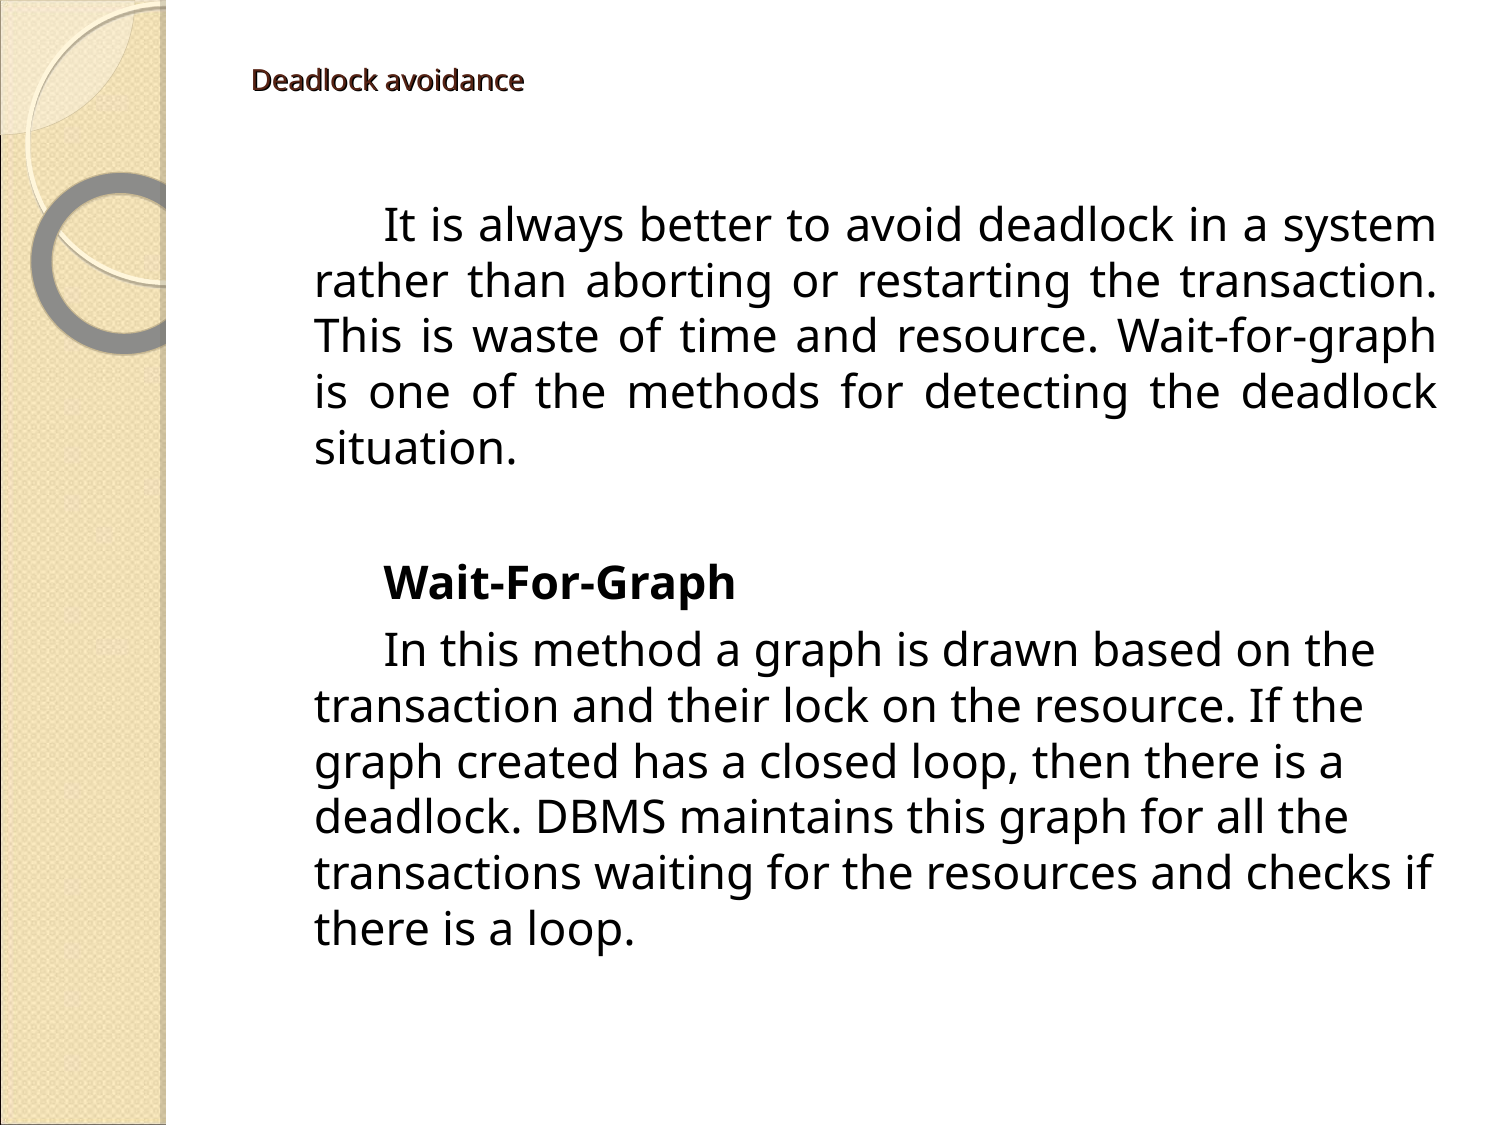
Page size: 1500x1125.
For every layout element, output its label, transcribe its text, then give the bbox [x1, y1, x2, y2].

list It is always better to avoid deadlock in a system rather than aborting or restarting the transaction. This is waste of time and resource. Wait-for-graph is one of the methods for detecting the deadlock situation. Wait-For-Graph In this method a graph is drawn based on the transaction and their lock on the resource. If the graph created has a closed loop, then there is a deadlock. DBMS maintains this graph for all the transactions waiting for the resources and checks if there is a loop. [187, 187, 1454, 963]
title Deadlock avoidance [235, 45, 1466, 113]
